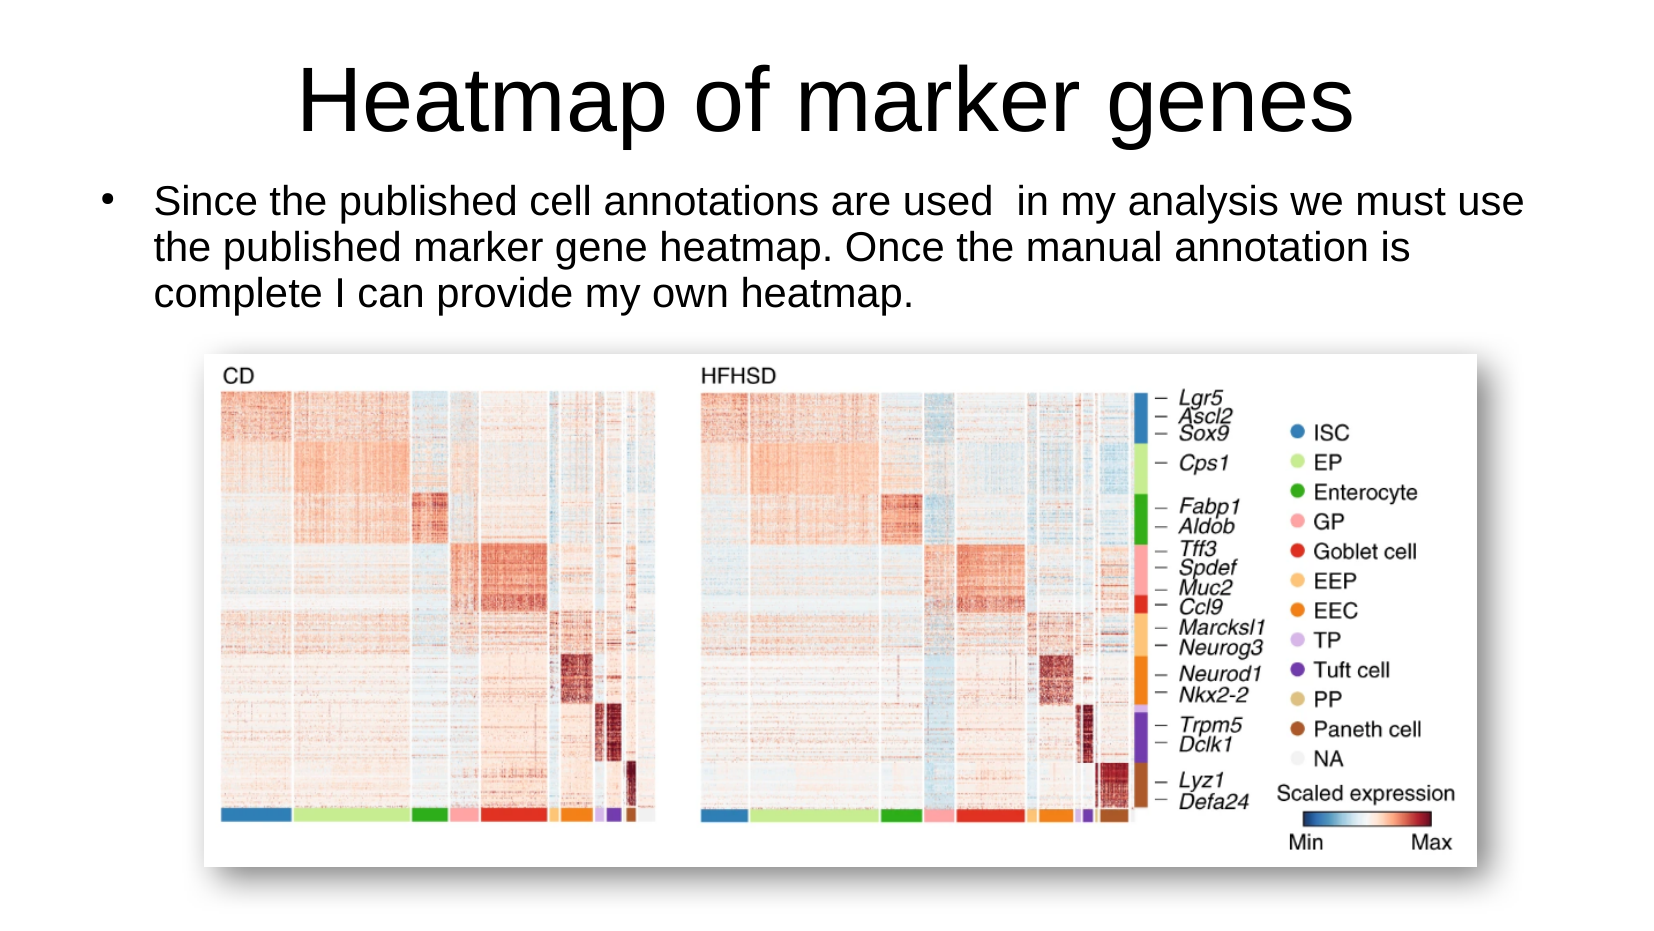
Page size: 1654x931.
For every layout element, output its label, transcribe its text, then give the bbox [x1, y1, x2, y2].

picture [204, 354, 1477, 867]
list Since the published cell annotations are used in my analysis we must use the published marker gene heatmap. Once the manual annotation is complete I can provide my own heatmap. [82, 177, 1571, 717]
title Heatmap of marker genes [82, 21, 1571, 177]
